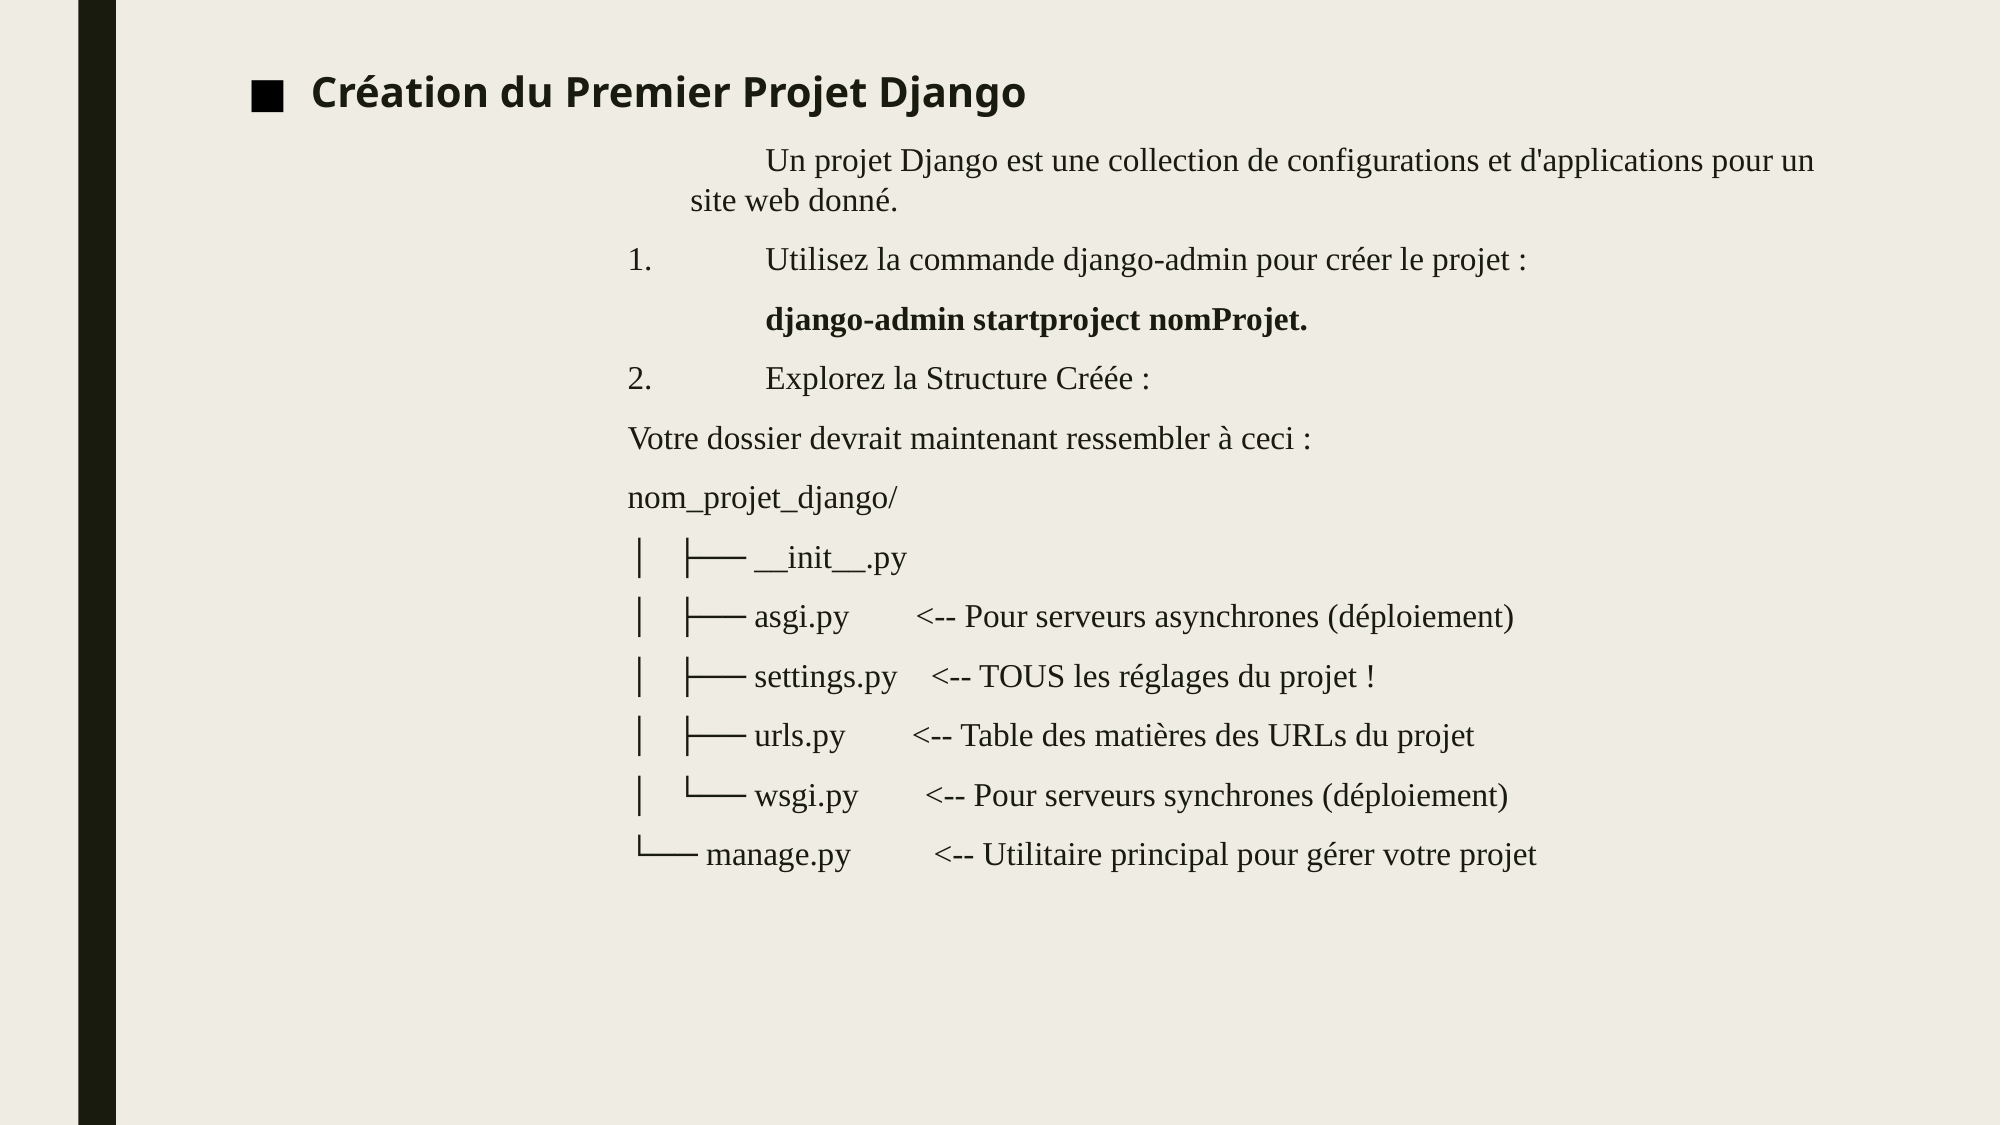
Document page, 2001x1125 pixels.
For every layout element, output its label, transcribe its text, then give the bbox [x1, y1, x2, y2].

list Création du Premier Projet Django Un projet Django est une collection de configurations et d'applications pour un site web donné. 1. Utilisez la commande django-admin pour créer le projet : django-admin startproject nomProjet. 2. Explorez la Structure Créée : Votre dossier devrait maintenant ressembler à ceci : nom_projet_django/ │ ├── __init__.py │ ├── asgi.py <-- Pour serveurs asynchrones (déploiement) │ ├── settings.py <-- TOUS les réglages du projet ! │ ├── urls.py <-- Table des matières des URLs du projet │ └── wsgi.py <-- Pour serveurs synchrones (déploiement) └── manage.py <-- Utilitaire principal pour gérer votre projet [232, 66, 1882, 1093]
